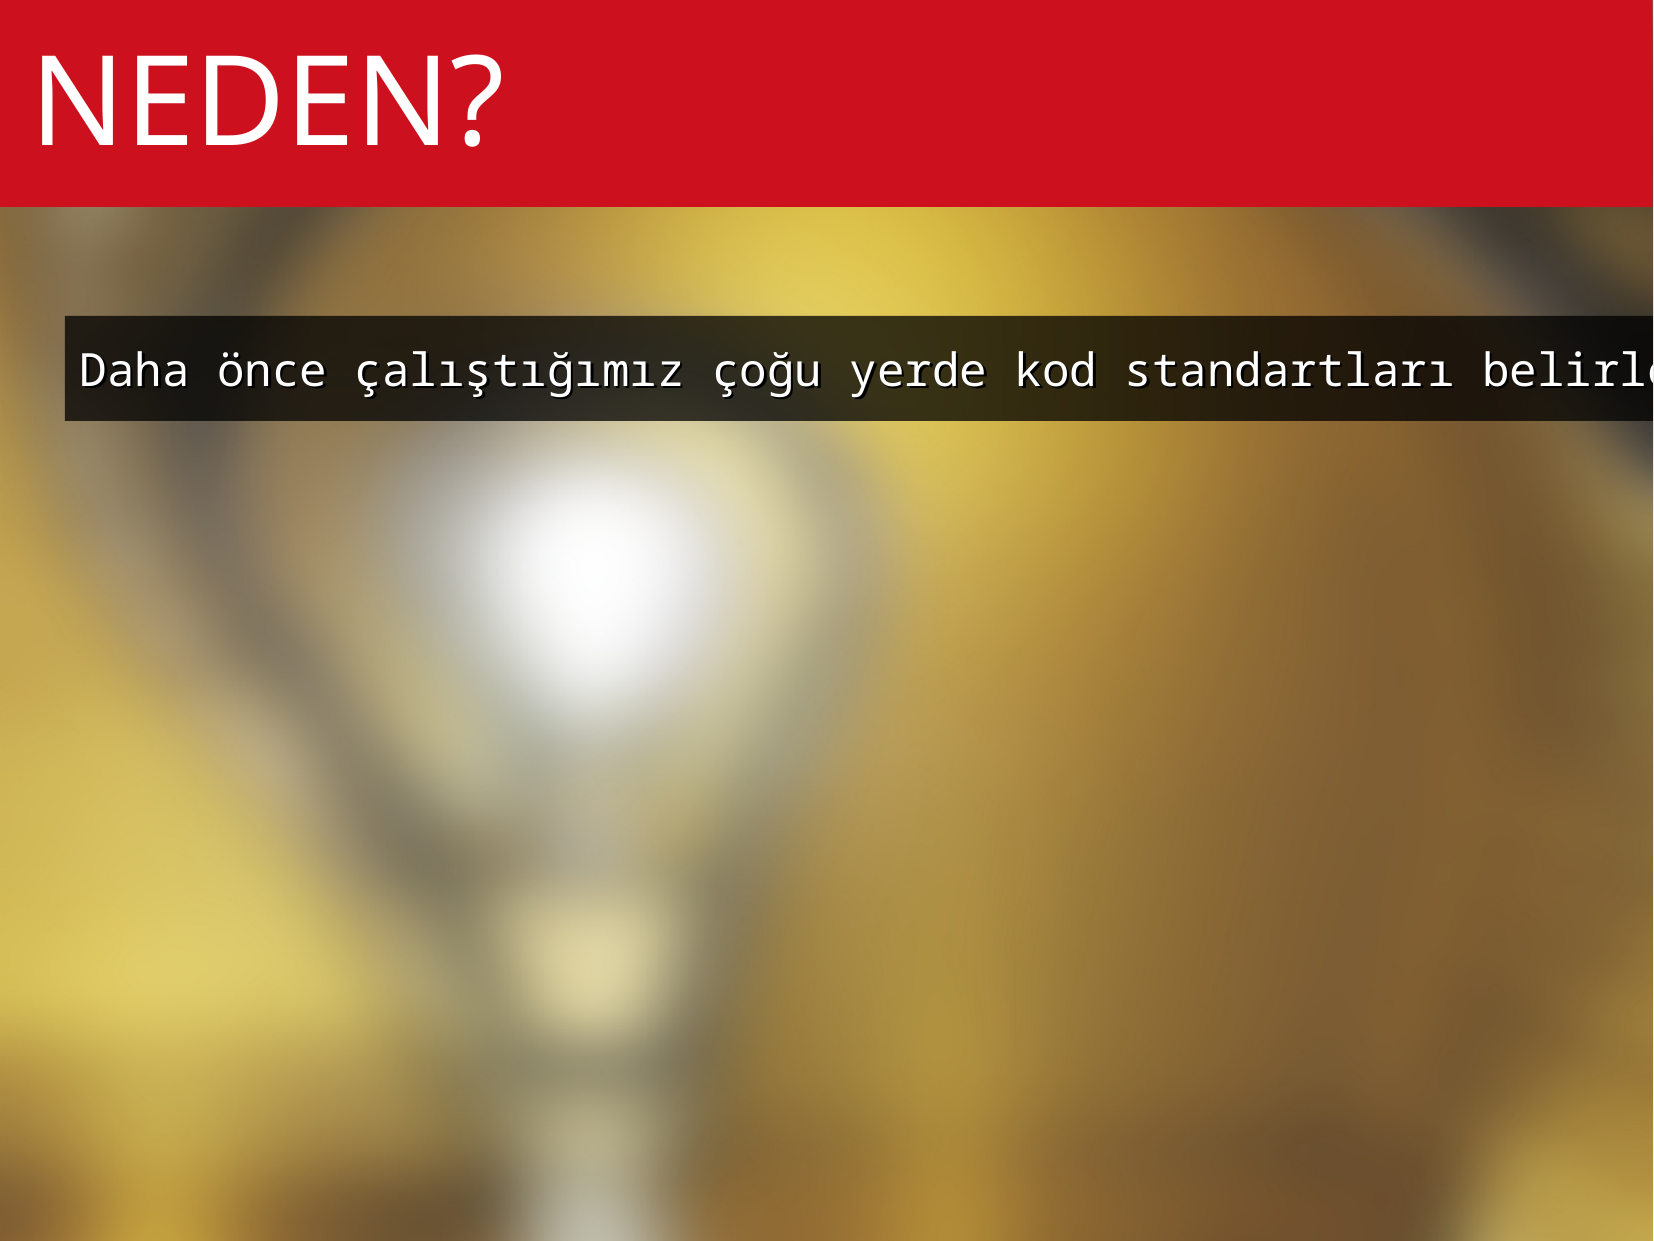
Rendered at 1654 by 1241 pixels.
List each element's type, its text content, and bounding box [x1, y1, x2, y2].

picture [0, 0, 1654, 1241]
title NEDEN? [0, 0, 1653, 207]
text_box Daha önce çalıştığımız çoğu yerde kod standartları belirlendi [64, 315, 1653, 421]
